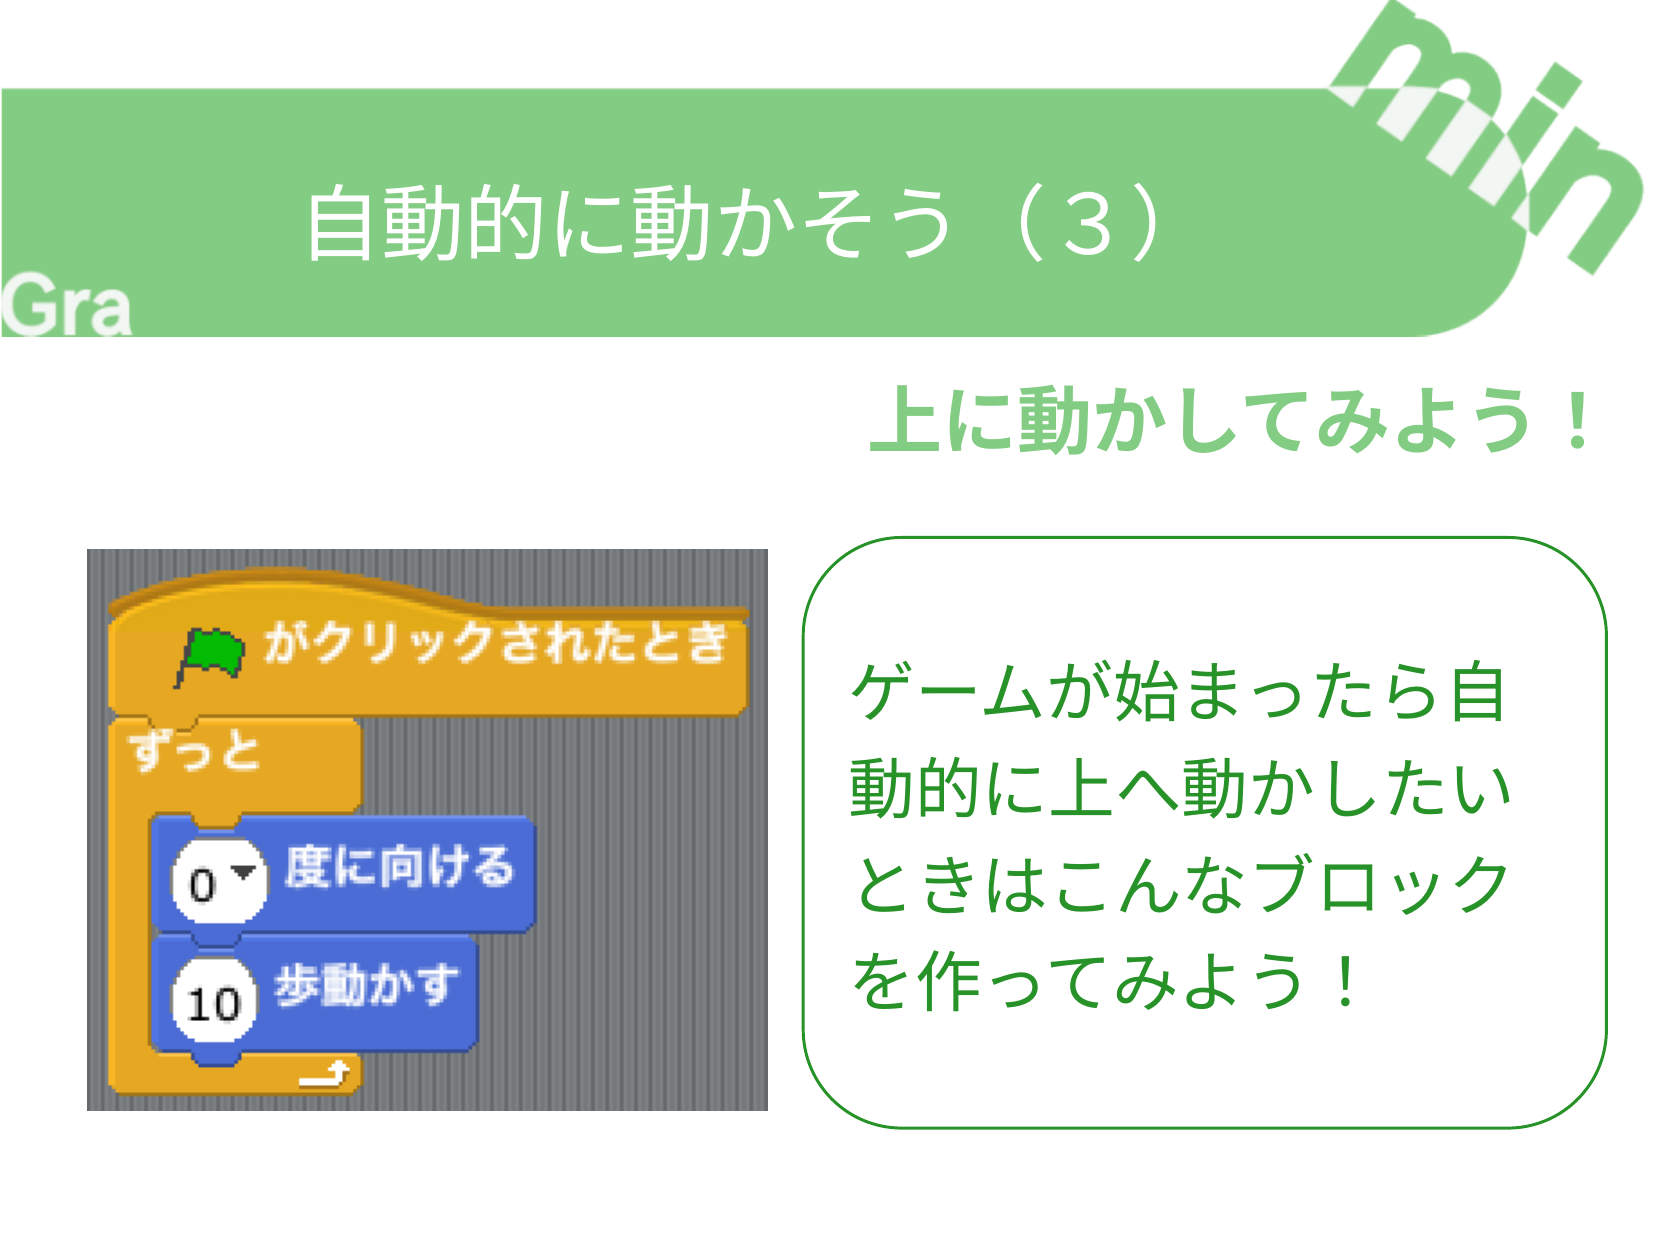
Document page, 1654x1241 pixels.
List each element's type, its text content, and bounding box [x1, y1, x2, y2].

text_box ゲームが始まったら自動的に上へ動かしたいときはこんなブロックを作ってみよう！ [803, 537, 1607, 1129]
title 自動的に動かそう（３） [11, 113, 1501, 324]
picture [1, 0, 1654, 337]
picture [87, 549, 768, 1111]
text_box 上に動かしてみよう！ [35, 354, 1630, 481]
